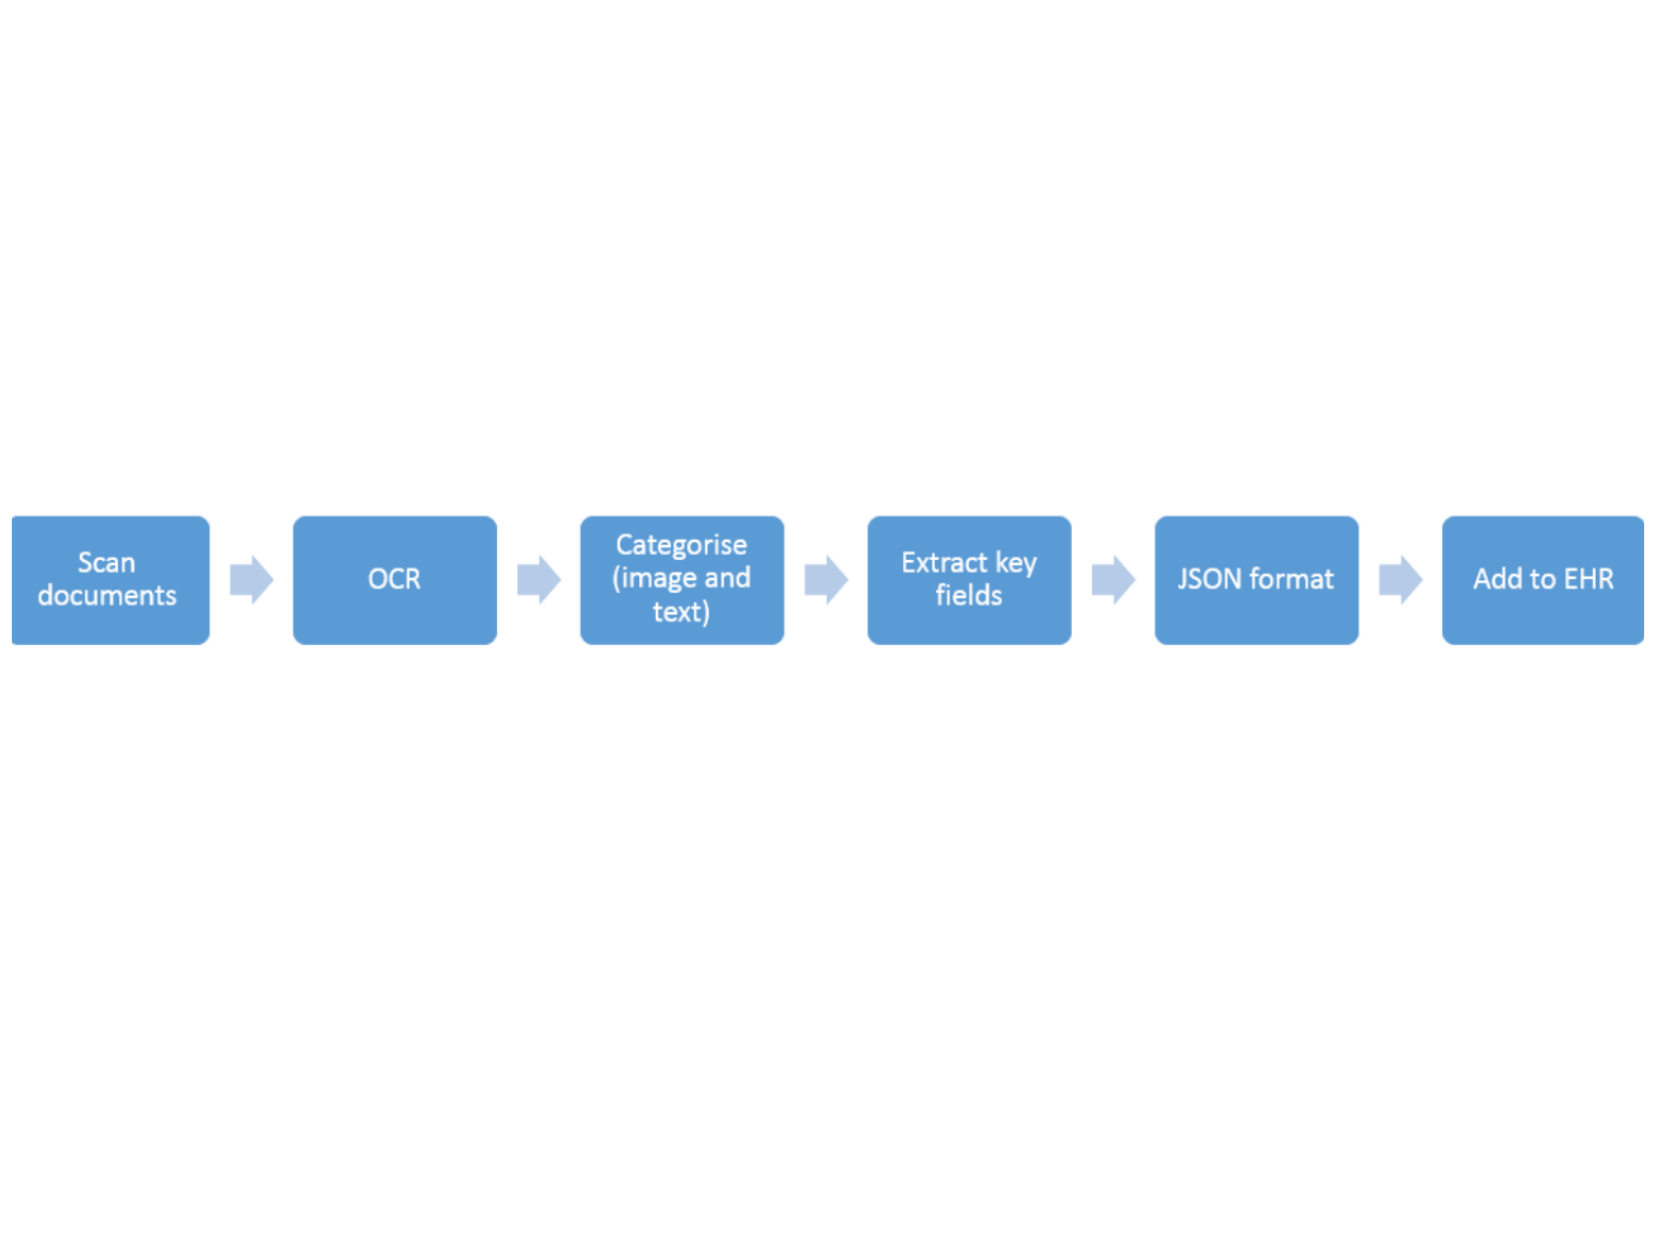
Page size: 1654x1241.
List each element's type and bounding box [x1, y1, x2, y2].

picture [11, 357, 1645, 833]
